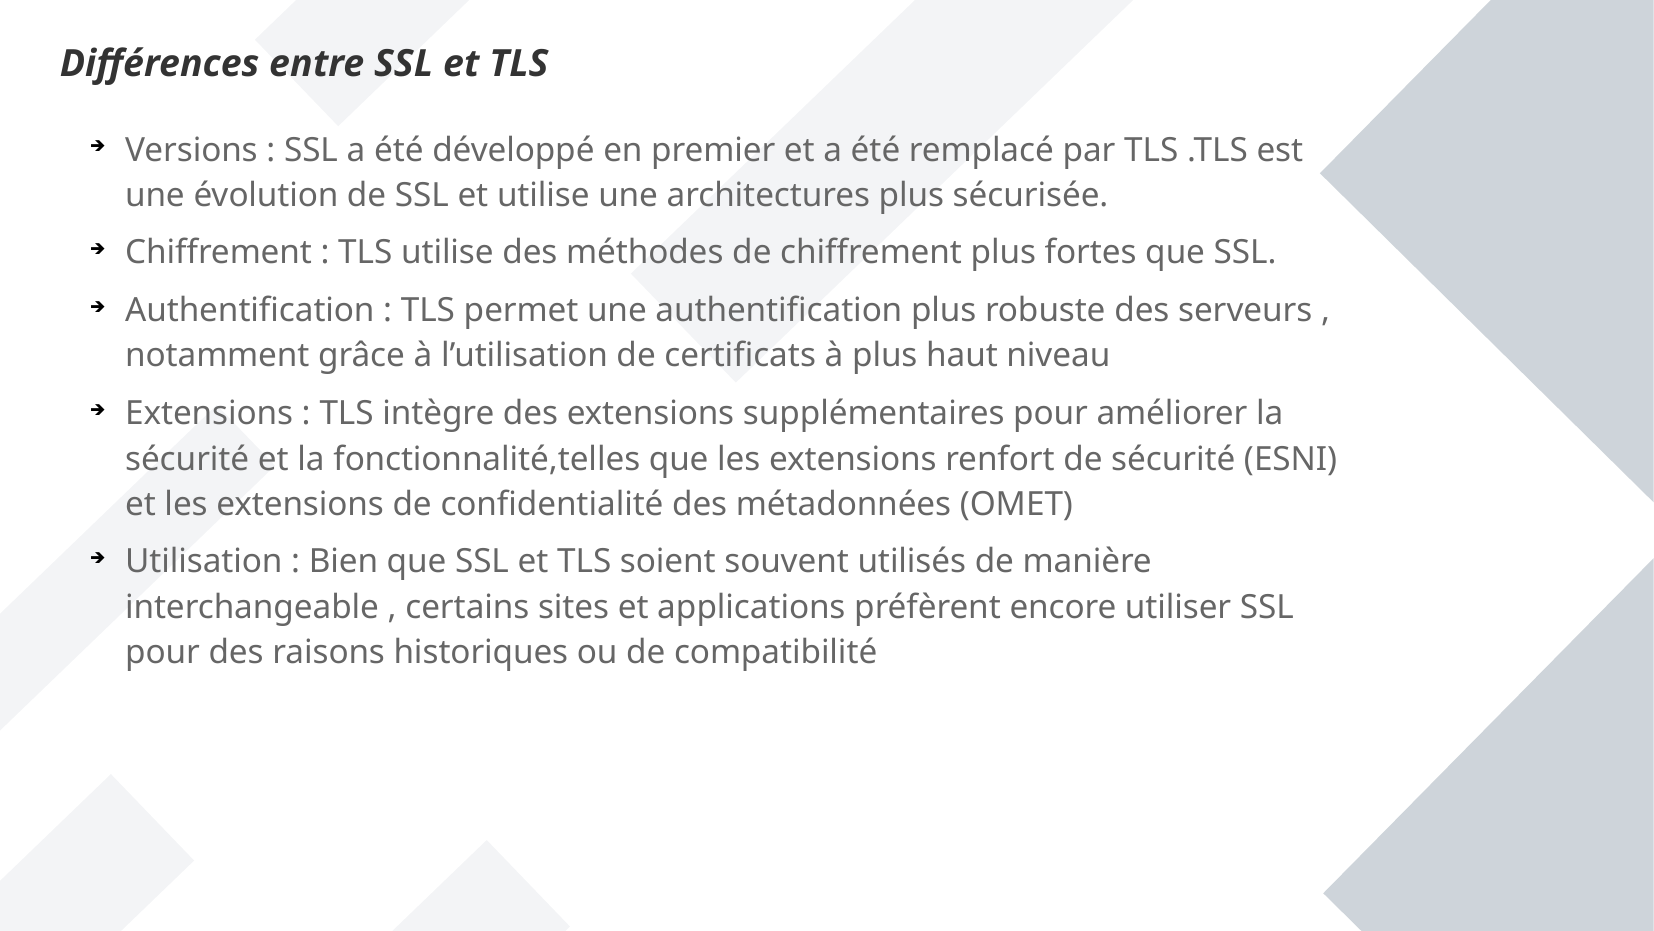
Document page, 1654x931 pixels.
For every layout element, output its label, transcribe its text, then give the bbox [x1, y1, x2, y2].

text_box Versions : SSL a été développé en premier et a été remplacé par TLS .TLS est une évolution de SSL et utilise une architectures plus sécurisée. Chiffrement : TLS utilise des méthodes de chiffrement plus fortes que SSL. Authentification : TLS permet une authentification plus robuste des serveurs , notamment grâce à l’utilisation de certificats à plus haut niveau Extensions : TLS intègre des extensions supplémentaires pour améliorer la sécurité et la fonctionnalité,telles que les extensions renfort de sécurité (ESNI) et les extensions de confidentialité des métadonnées (OMET) Utilisation : Bien que SSL et TLS soient souvent utilisés de manière interchangeable , certains sites et applications préfèrent encore utiliser SSL pour des raisons historiques ou de compatibilité [75, 118, 1388, 681]
text_box Différences entre SSL et TLS [45, 29, 886, 96]
